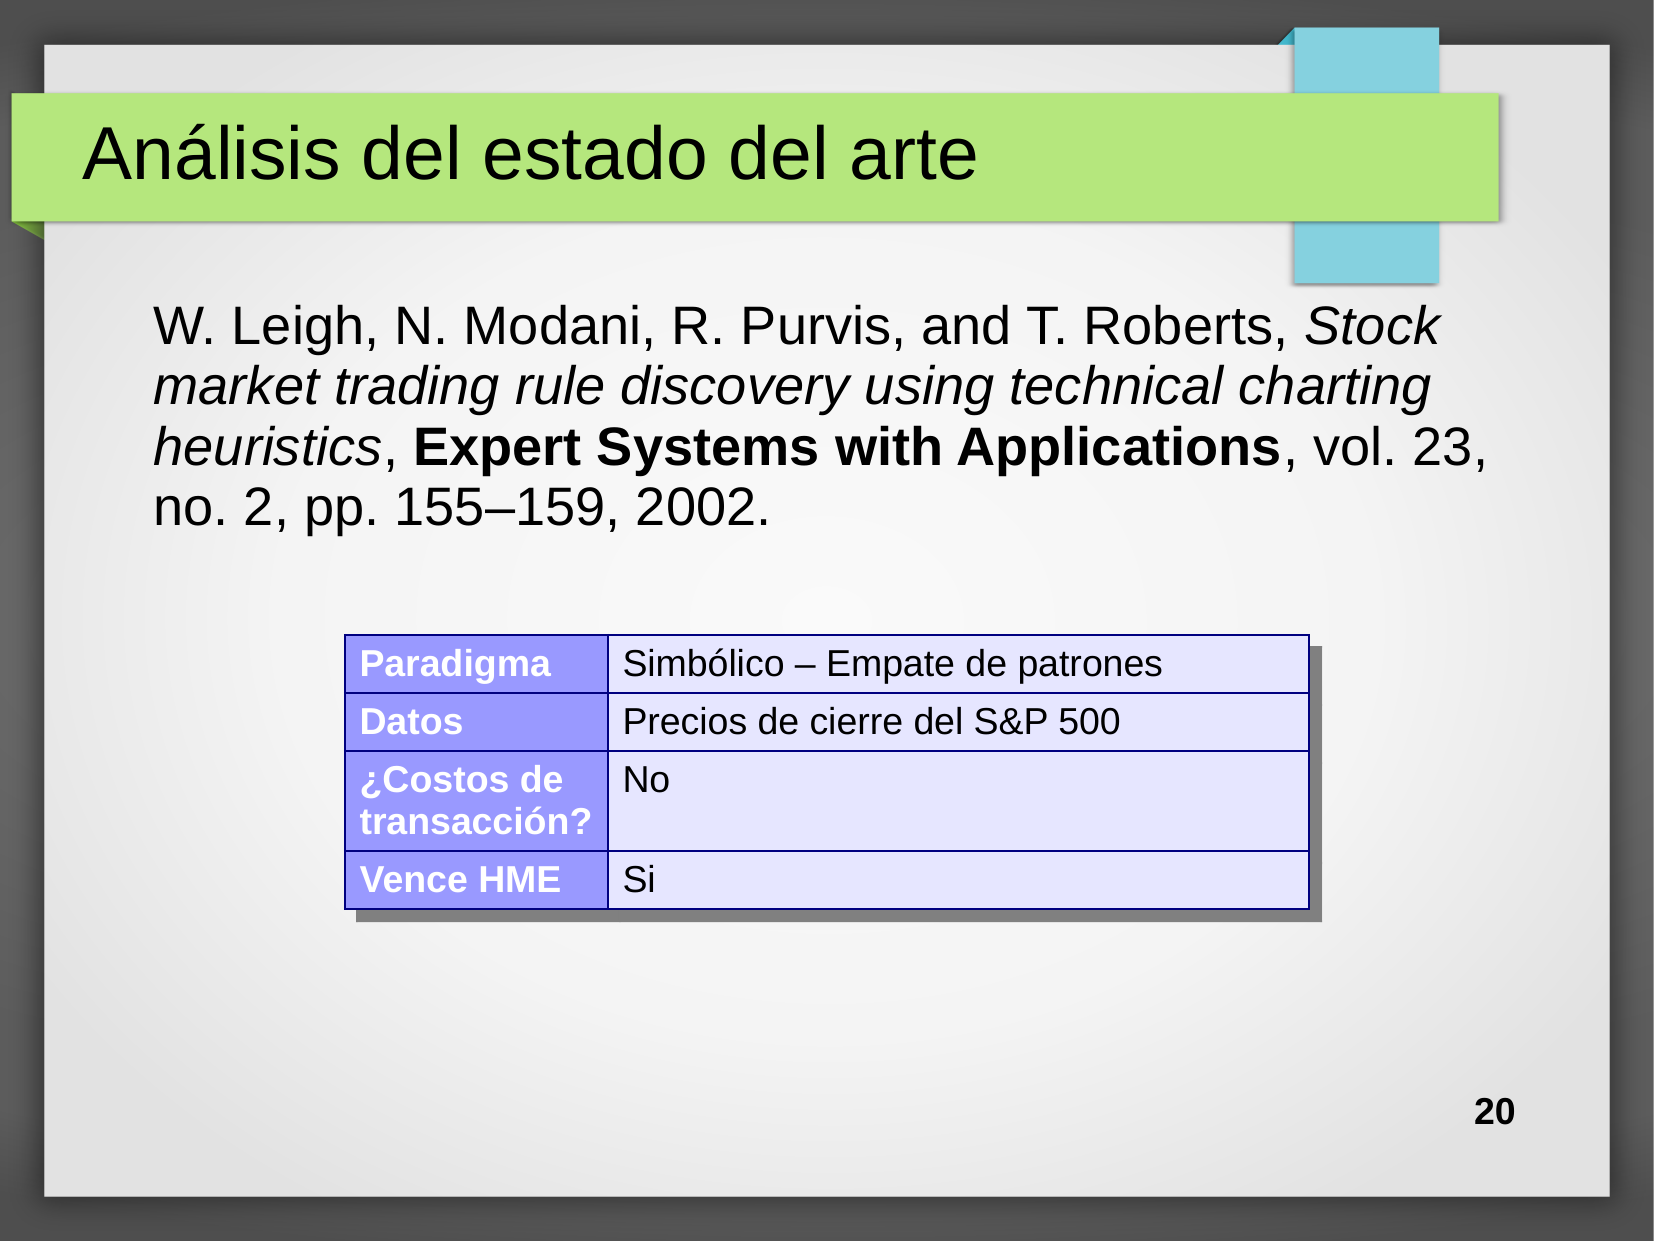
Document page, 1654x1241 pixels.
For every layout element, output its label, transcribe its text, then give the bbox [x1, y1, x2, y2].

picture [0, 0, 1654, 1241]
table_header Simbólico – Empate de patrones [609, 636, 1308, 692]
table_cell Si [609, 852, 1308, 908]
title Análisis del estado del arte [82, 94, 1264, 213]
table_cell Datos [346, 694, 607, 750]
table_cell Vence HME [346, 852, 607, 908]
table_header Paradigma [346, 636, 607, 692]
table_cell Precios de cierre del S&P 500 [609, 694, 1308, 750]
table_cell No [609, 752, 1308, 850]
list W. Leigh, N. Modani, R. Purvis, and T. Roberts, Stock market trading rule discovery using technical charting heuristics, Expert Systems with Applications, vol. 23, no. 2, pp. 155–159, 2002. [82, 295, 1571, 1015]
table_cell ¿Costos de transacción? [346, 752, 607, 850]
text_box <number> [1459, 1083, 1654, 1154]
